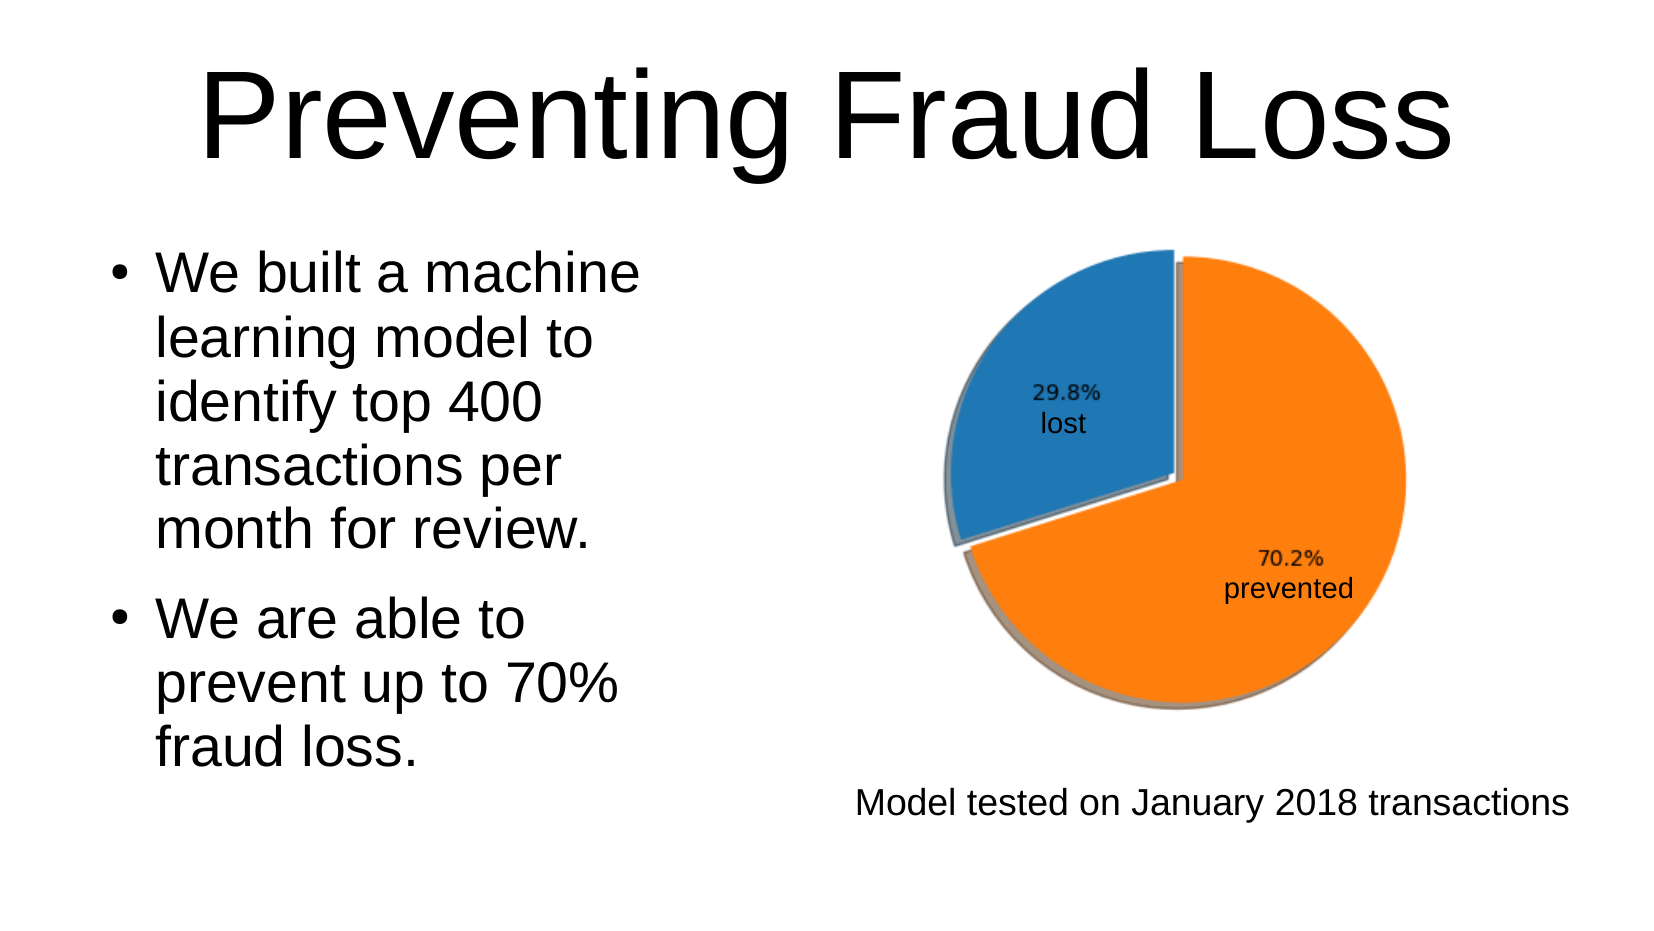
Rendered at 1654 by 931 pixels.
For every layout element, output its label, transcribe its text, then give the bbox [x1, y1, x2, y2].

list We built a machine learning model to identify top 400 transactions per month for review. We are able to prevent up to 70% fraud loss. [94, 241, 702, 781]
text_box prevented [1209, 564, 1370, 613]
title Preventing Fraud Loss [82, 37, 1571, 193]
text_box lost [1025, 399, 1102, 448]
picture [923, 236, 1428, 736]
text_box Model tested on January 2018 transactions [840, 773, 1586, 831]
